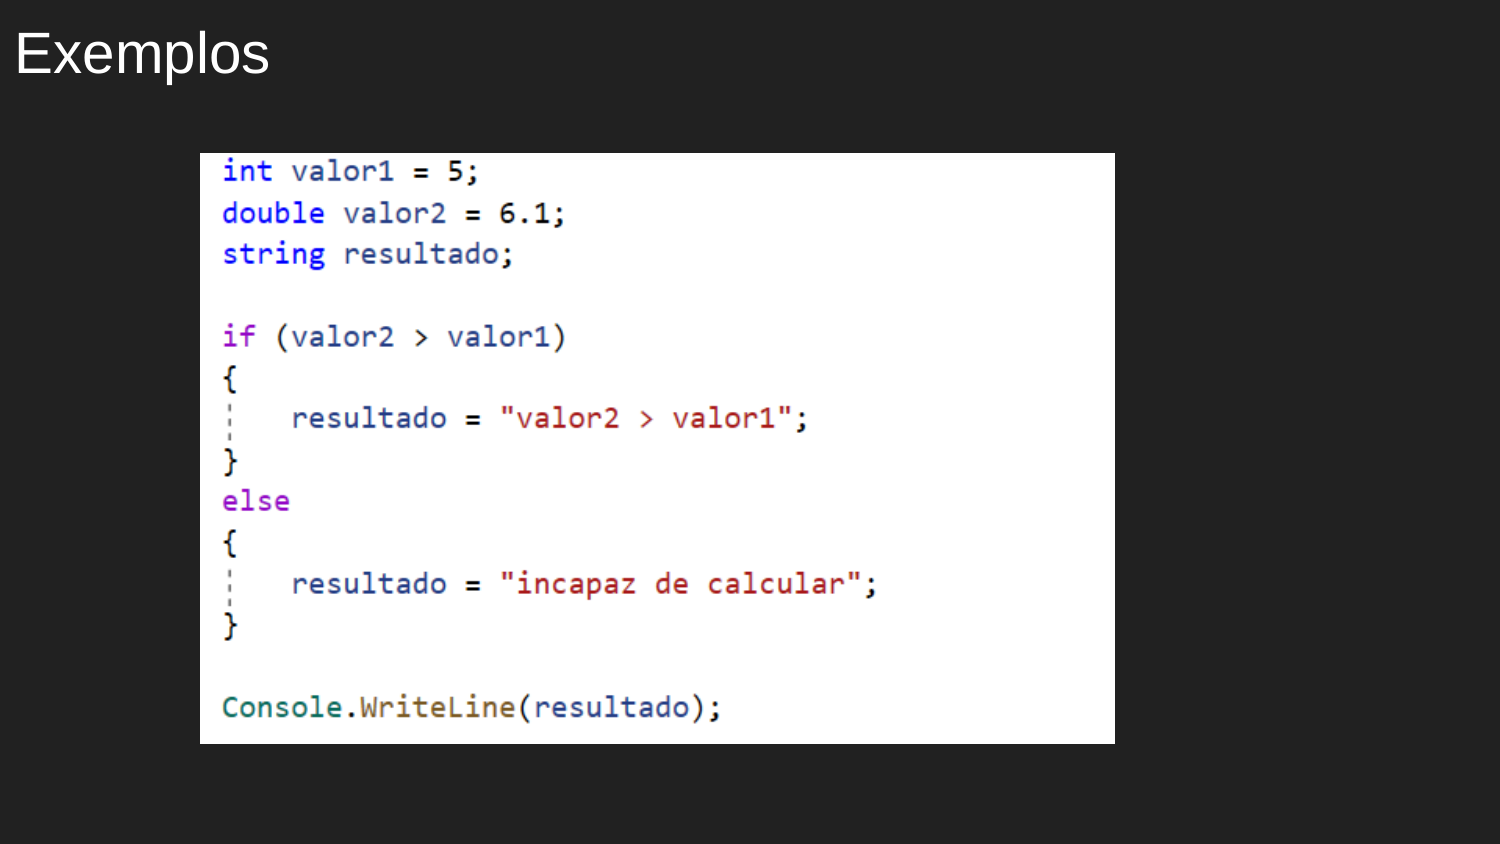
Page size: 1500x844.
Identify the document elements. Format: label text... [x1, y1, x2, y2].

text_box Exemplos [0, 0, 319, 95]
picture [200, 153, 1115, 745]
